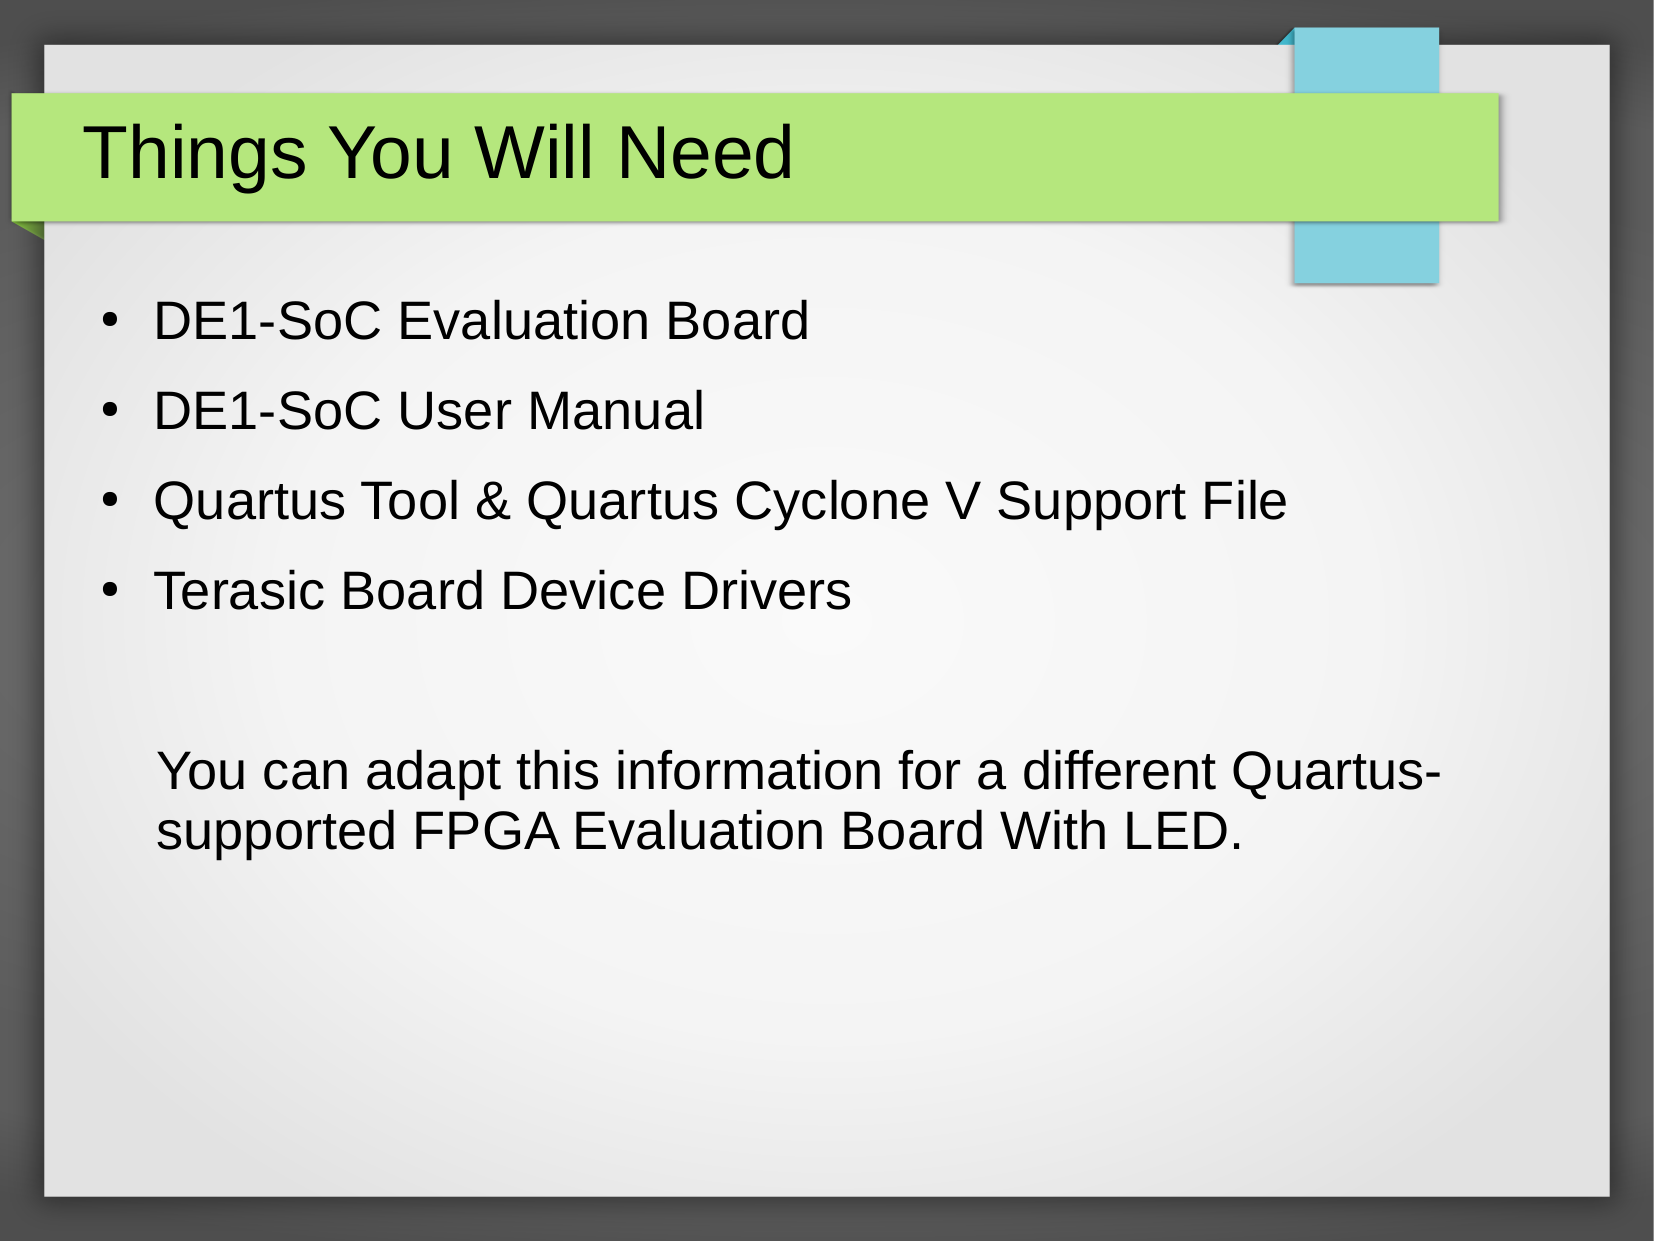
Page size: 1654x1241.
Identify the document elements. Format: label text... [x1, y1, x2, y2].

picture [0, 0, 1654, 1241]
list DE1-SoC Evaluation Board DE1-SoC User Manual Quartus Tool & Quartus Cyclone V Support File Terasic Board Device Drivers You can adapt this information for a different Quartus-supported FPGA Evaluation Board With LED. [82, 290, 1571, 1010]
title Things You Will Need [82, 49, 1571, 257]
